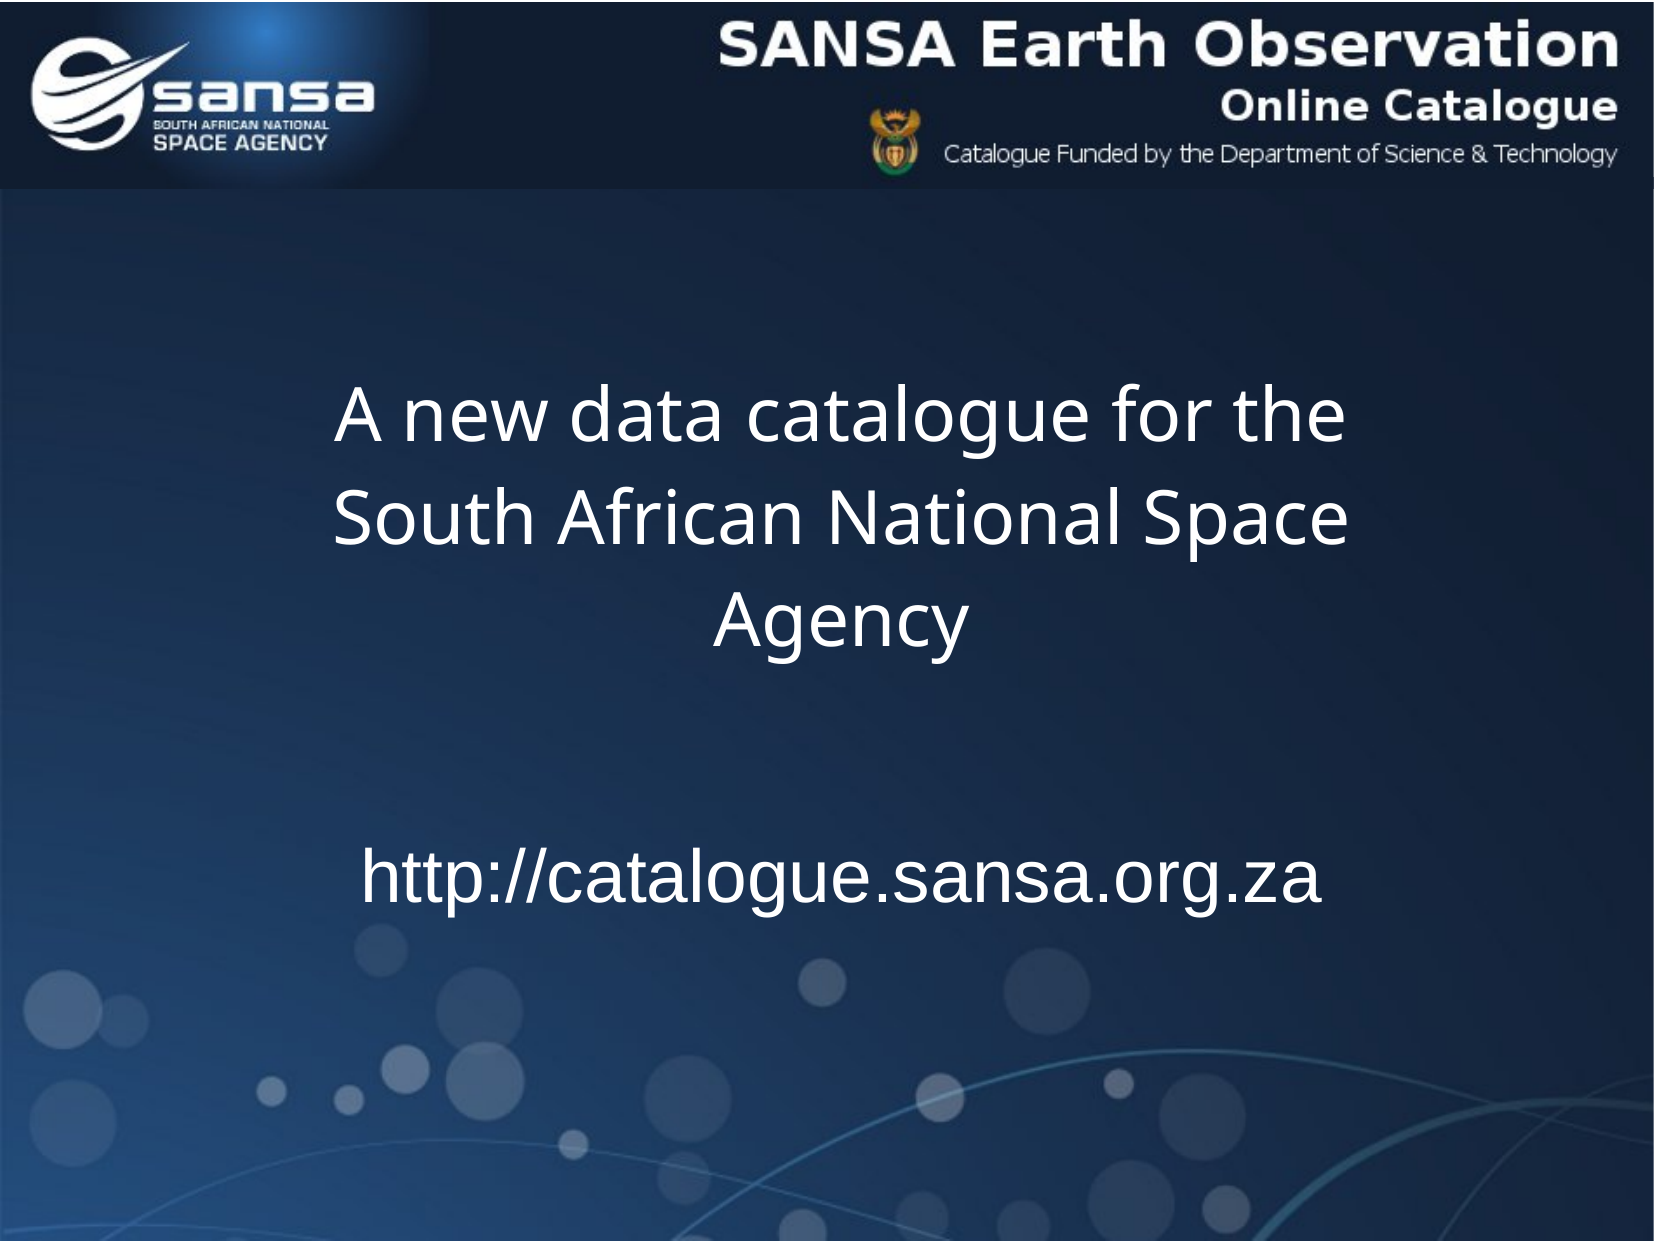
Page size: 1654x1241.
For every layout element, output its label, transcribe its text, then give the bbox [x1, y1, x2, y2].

text_box http://catalogue.sansa.org.za [147, 826, 1536, 926]
picture [0, 2, 1654, 1241]
text_box A new data catalogue for the South African National Space Agency [295, 354, 1388, 687]
